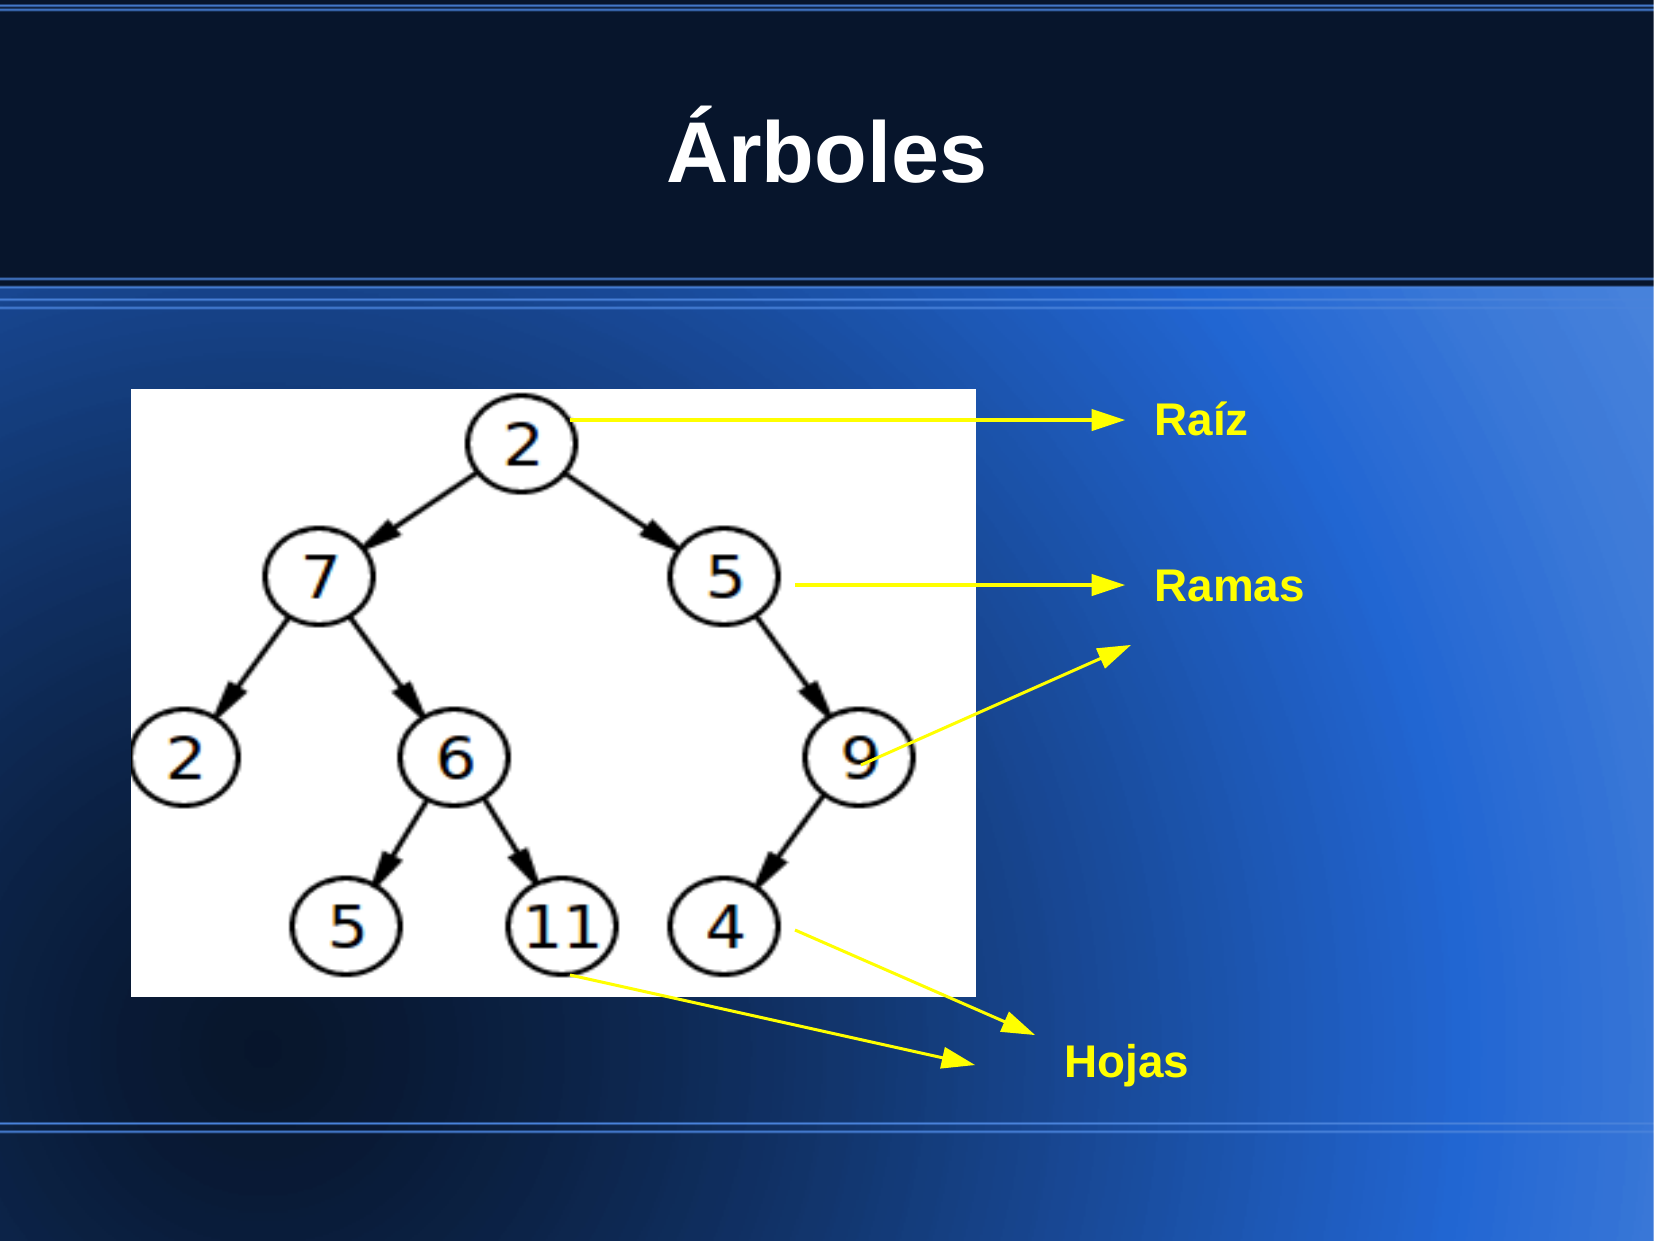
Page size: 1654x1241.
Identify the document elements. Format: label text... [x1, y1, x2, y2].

text_box Ramas [1140, 552, 1336, 619]
picture [0, 0, 1654, 1241]
title Árboles [82, 49, 1571, 257]
text_box Raíz [1140, 386, 1336, 453]
text_box Hojas [1050, 1028, 1246, 1096]
